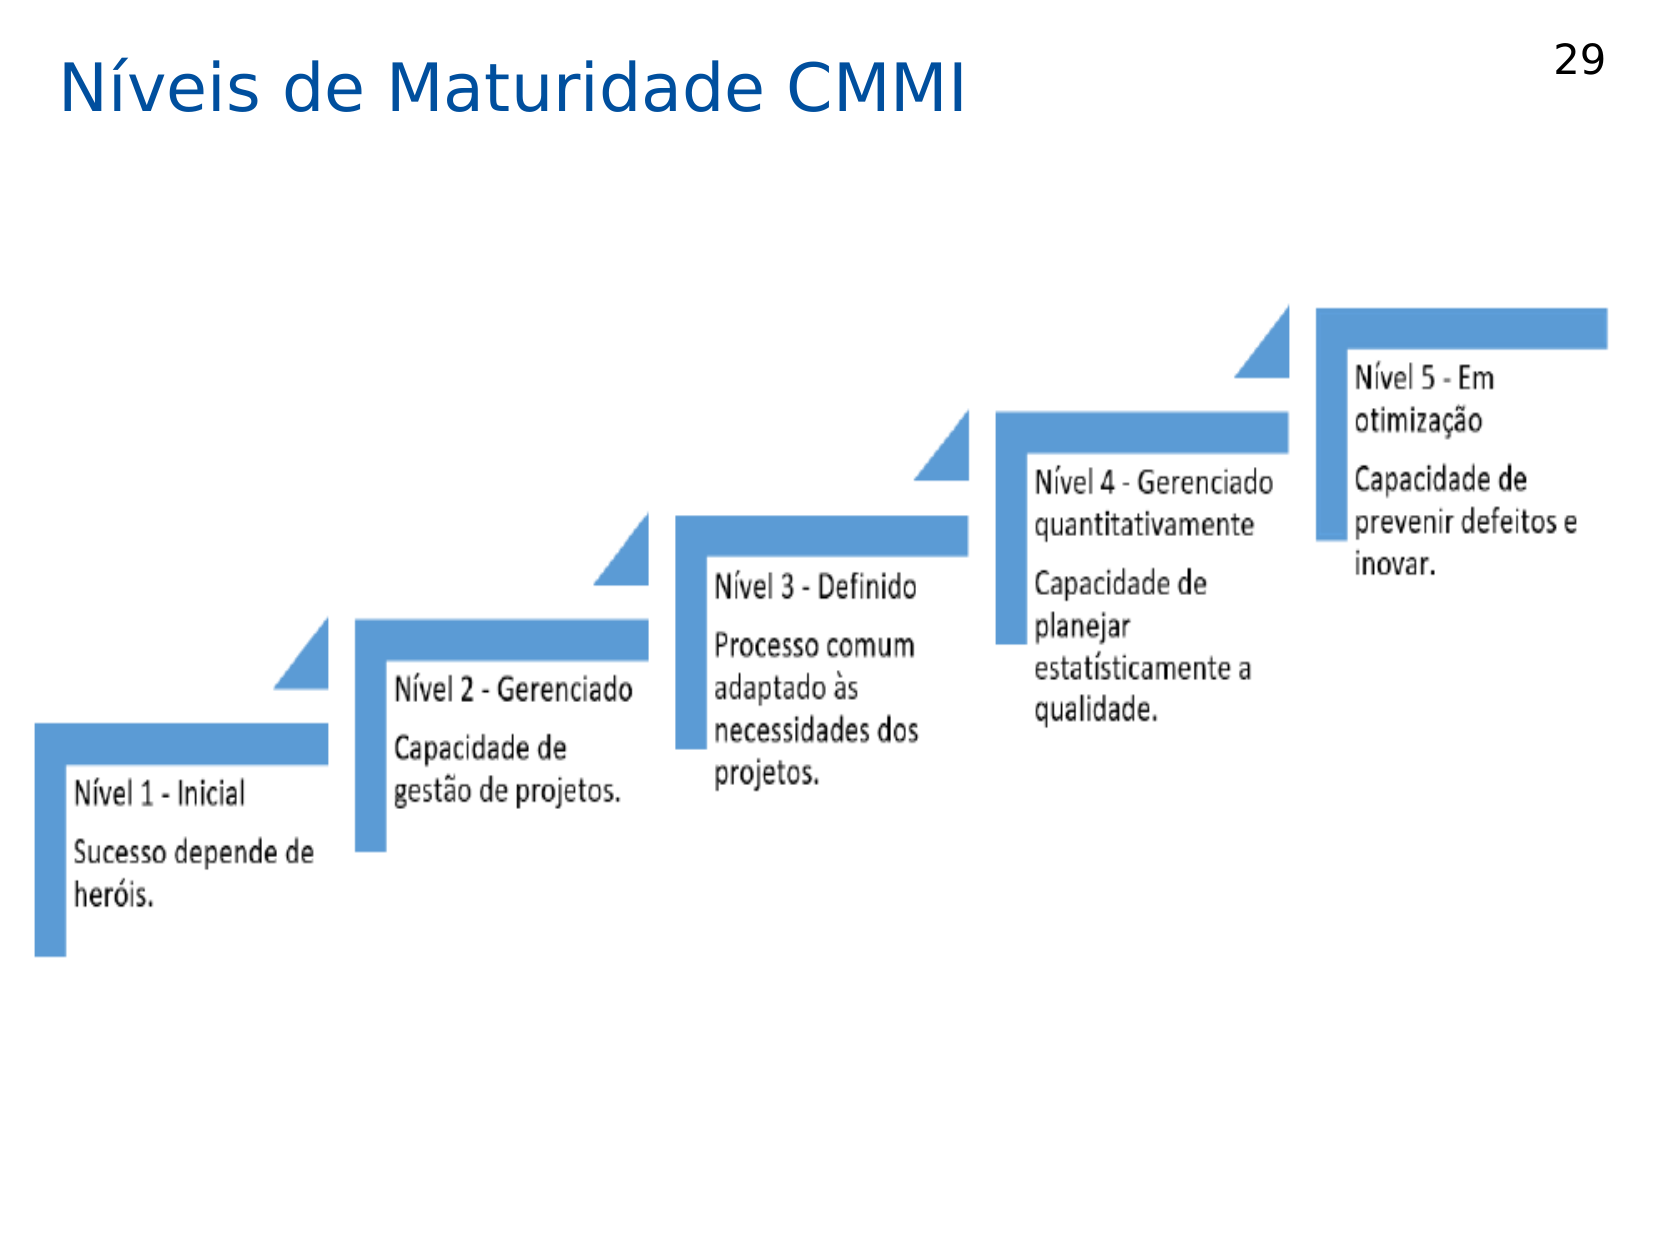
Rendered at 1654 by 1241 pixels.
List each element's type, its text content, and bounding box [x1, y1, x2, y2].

title Níveis de Maturidade CMMI [59, 29, 1506, 148]
picture [30, 300, 1615, 964]
